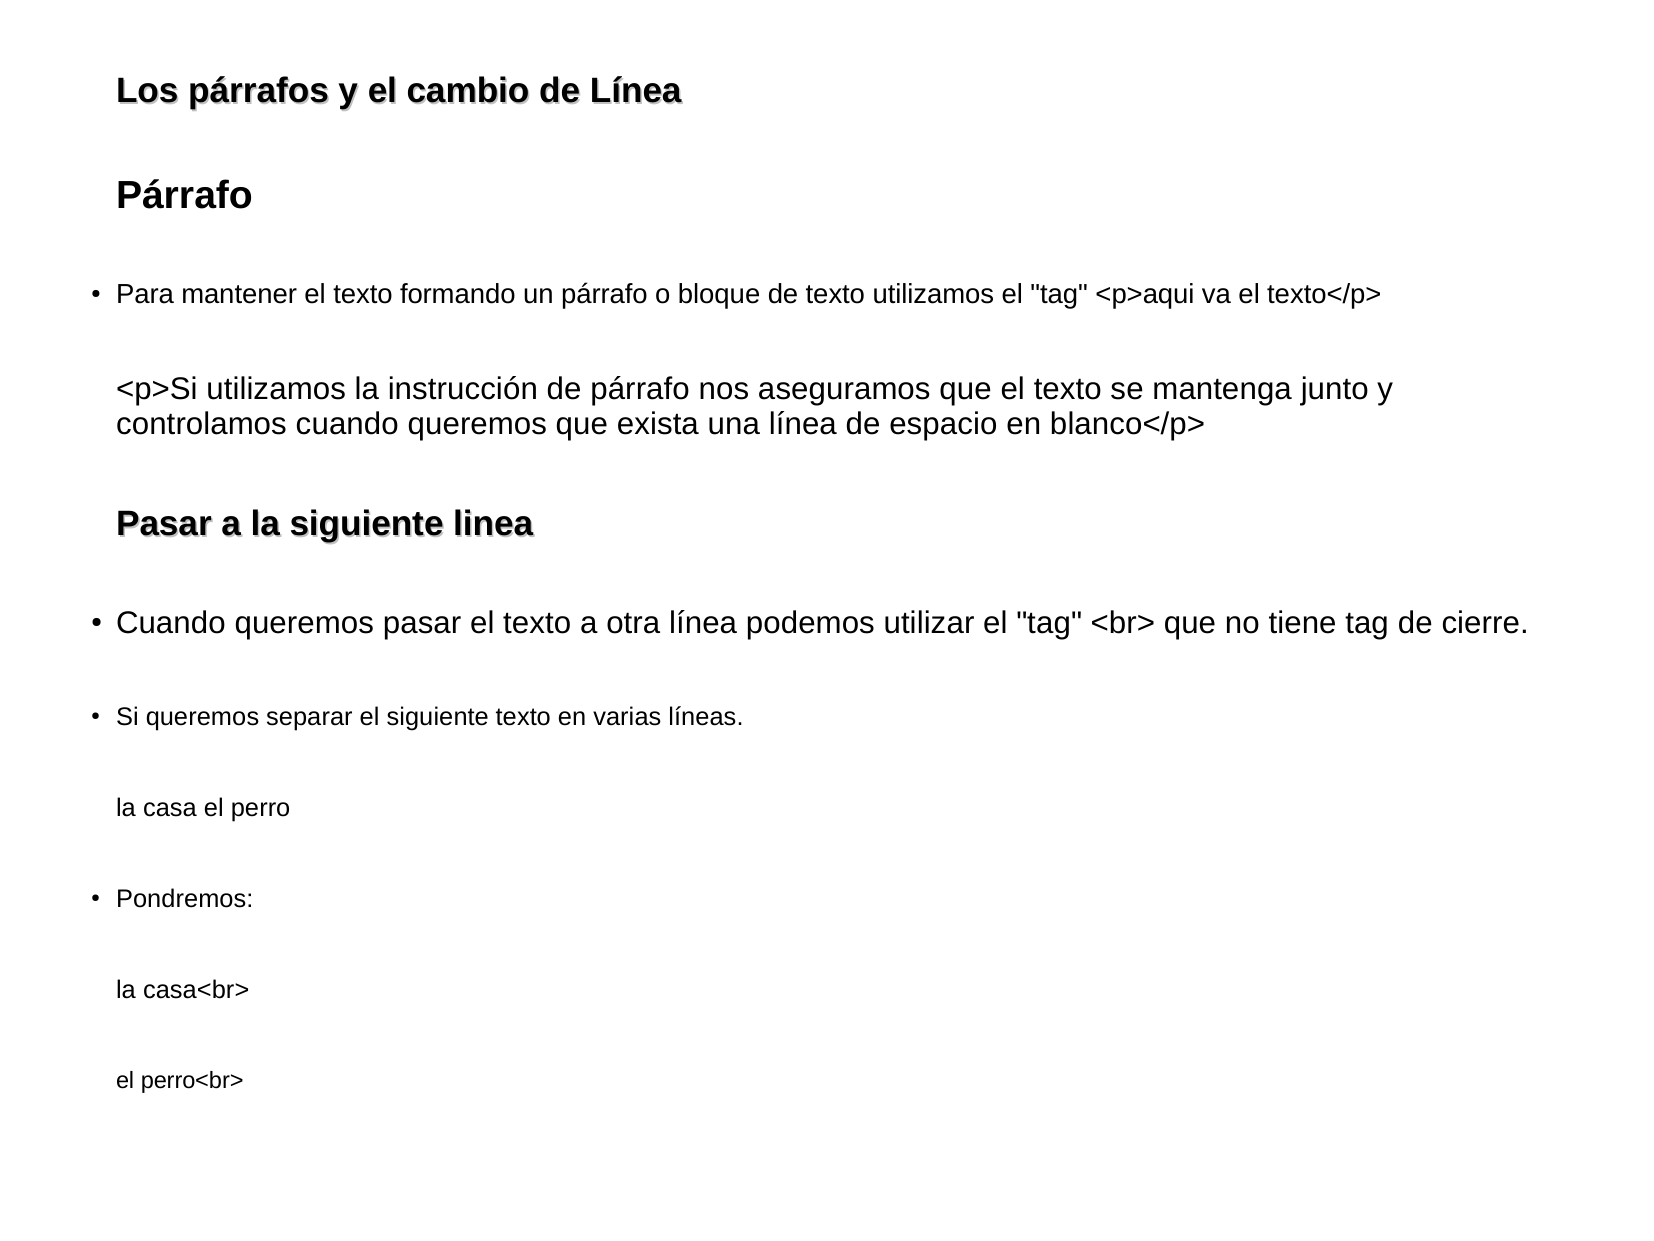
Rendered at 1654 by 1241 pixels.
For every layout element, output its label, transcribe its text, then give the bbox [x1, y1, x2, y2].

list Los párrafos y el cambio de Línea Párrafo Para mantener el texto formando un párrafo o bloque de texto utilizamos el "tag" <p>aqui va el texto</p> <p>Si utilizamos la instrucción de párrafo nos aseguramos que el texto se mantenga junto y controlamos cuando queremos que exista una línea de espacio en blanco</p> Pasar a la siguiente linea Cuando queremos pasar el texto a otra línea podemos utilizar el "tag" <br> que no tiene tag de cierre. Si queremos separar el siguiente texto en varias líneas. la casa el perro Pondremos: la casa<br> el perro<br> [82, 70, 1571, 1123]
